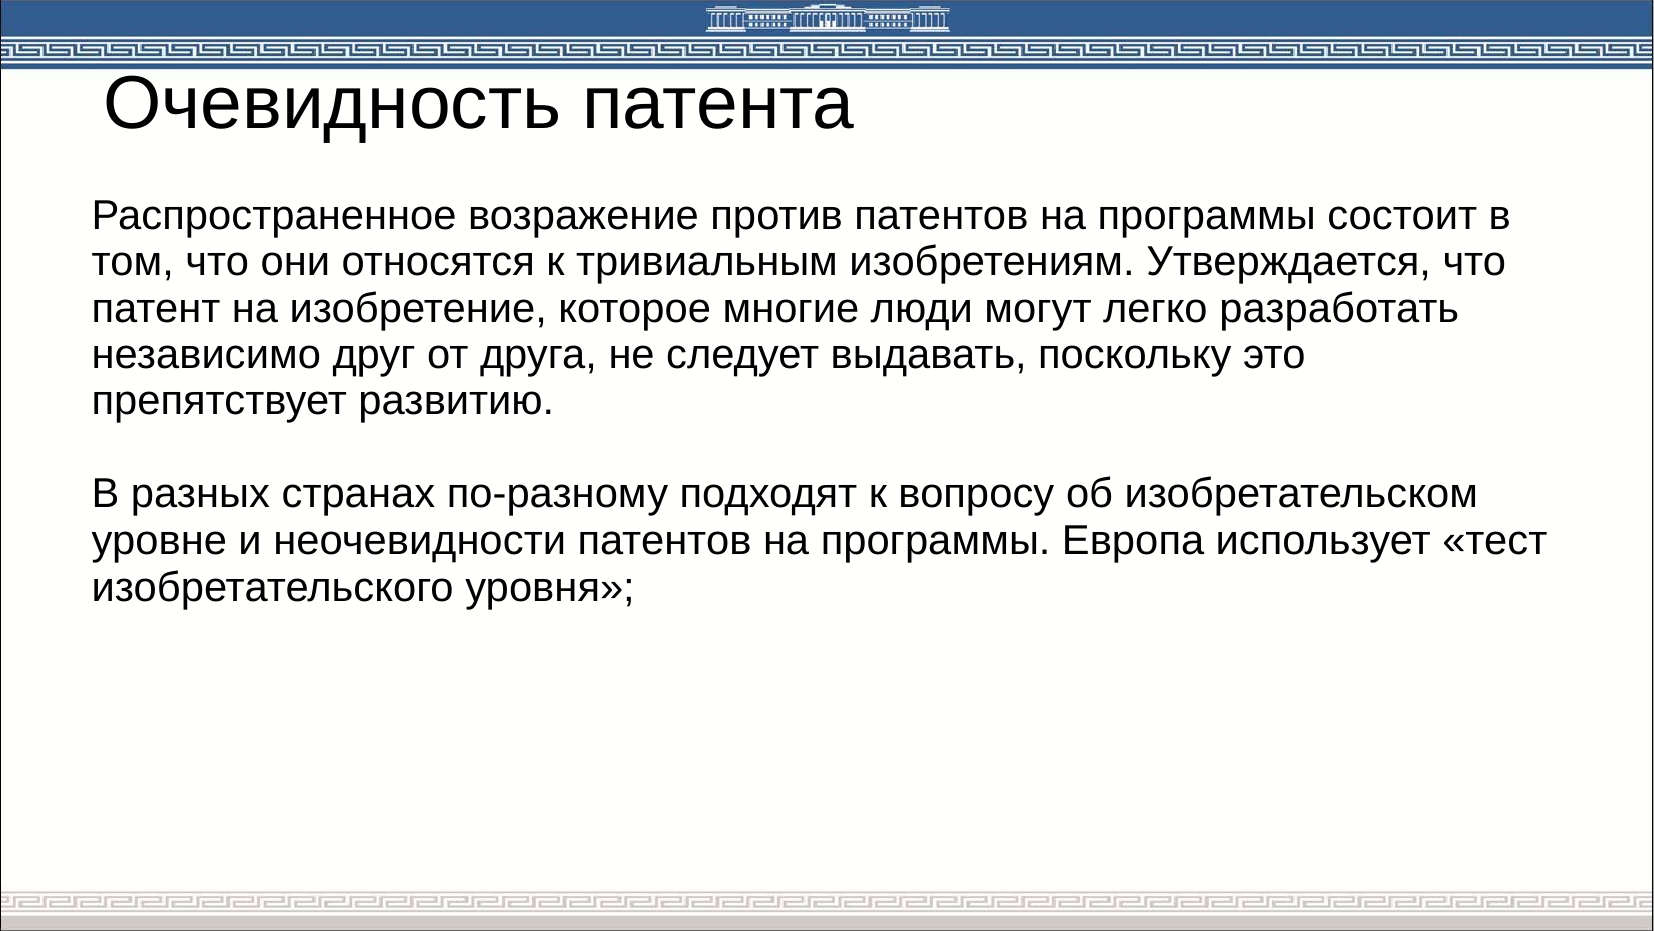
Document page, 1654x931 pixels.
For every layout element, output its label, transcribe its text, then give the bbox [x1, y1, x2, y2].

picture [0, 0, 1654, 931]
text_box Очевидность патента [88, 53, 1477, 153]
text_box Распространенное возражение против патентов на программы состоит в том, что они относятся к тривиальным изобретениям. Утверждается, что патент на изобретение, которое многие люди могут легко разработать независимо друг от друга, не следует выдавать, поскольку это препятствует развитию. В разных странах по-разному подходят к вопросу об изобретательском уровне и неочевидности патентов на программы. Европа использует «тест изобретательского уровня»; [76, 184, 1565, 931]
